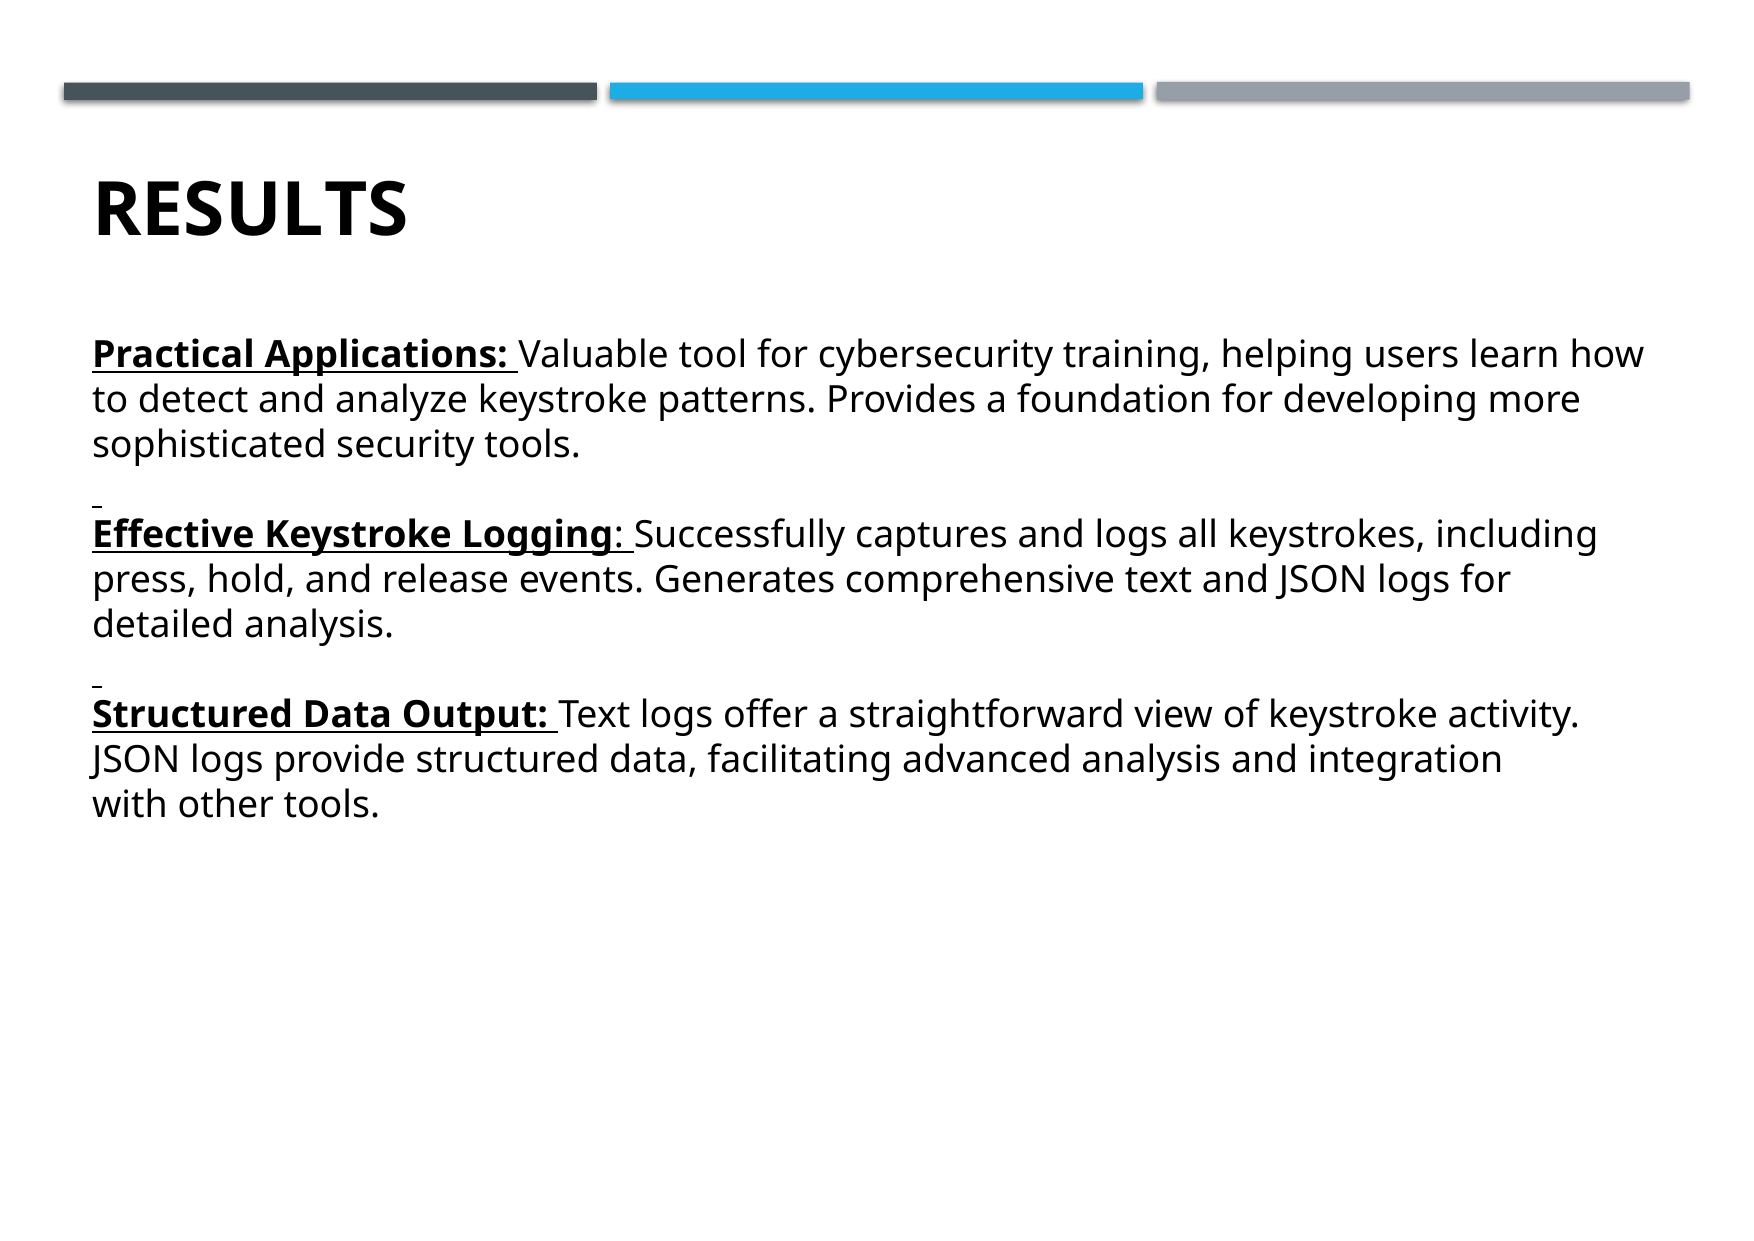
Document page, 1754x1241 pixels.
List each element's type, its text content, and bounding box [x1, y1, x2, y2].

title RESULTS Practical Applications: Valuable tool for cybersecurity training, helping users learn how to detect and analyze keystroke patterns. Provides a foundation for developing more sophisticated security tools. Effective Keystroke Logging: Successfully captures and logs all keystrokes, including press, hold, and release events. Generates comprehensive text and JSON logs for detailed analysis. Structured Data Output: Text logs offer a straightforward view of keystroke activity. JSON logs provide structured data, facilitating advanced analysis and integration with other tools. [75, 385, 1662, 601]
